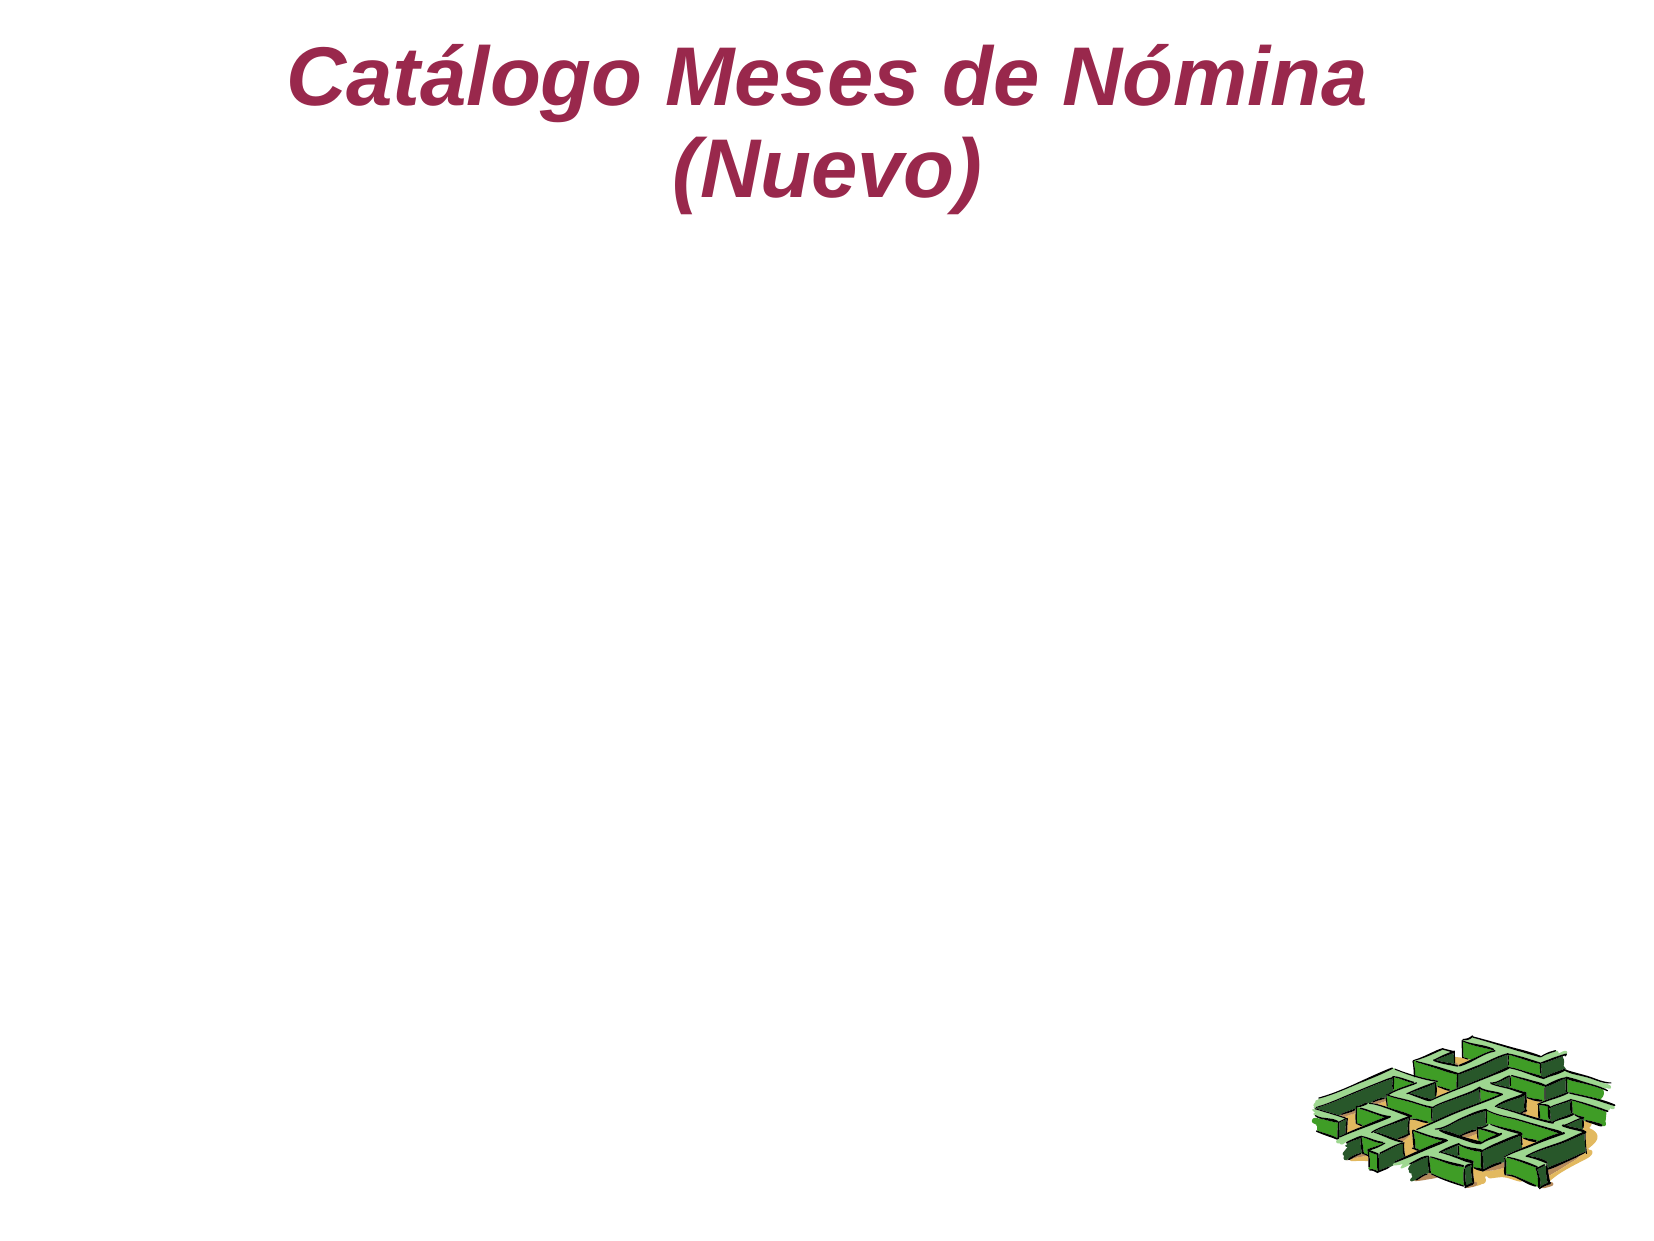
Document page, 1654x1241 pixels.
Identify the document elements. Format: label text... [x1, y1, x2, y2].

title Catálogo Meses de Nómina (Nuevo) [121, 19, 1534, 227]
